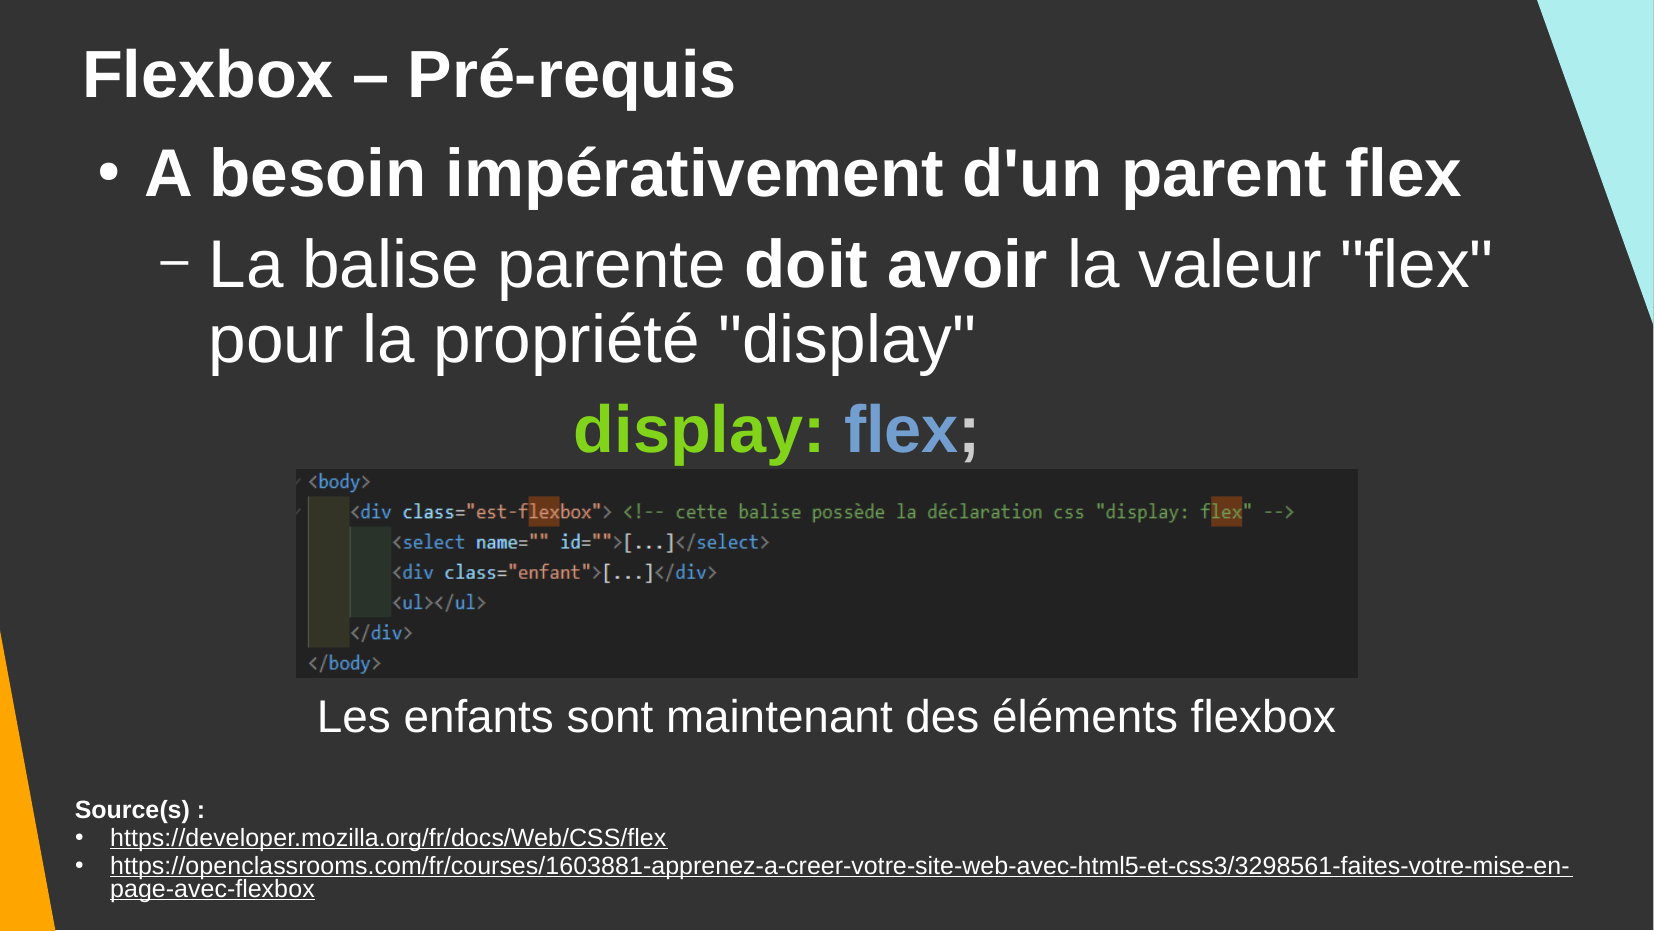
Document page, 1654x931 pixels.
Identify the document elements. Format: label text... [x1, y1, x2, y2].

text_box [0, 630, 56, 931]
text_box [1537, 0, 1654, 327]
list A besoin impérativement d'un parent flex La balise parente doit avoir la valeur "flex" pour la propriété "display" [80, 135, 1605, 381]
text_box Source(s) : https://developer.mozilla.org/fr/docs/Web/CSS/flex https://openclassrooms.com/fr/courses/1603881-apprenez-a-creer-votre-site-web-avec-html5-et-css3/3298561-faites-votre-mise-en-page-avec-flexbox [60, 788, 1595, 916]
picture [296, 469, 1358, 678]
title Flexbox – Pré-requis [82, 37, 1571, 114]
title Les enfants sont maintenant des éléments flexbox [283, 690, 1371, 743]
text_box display: flex; [484, 384, 1153, 469]
